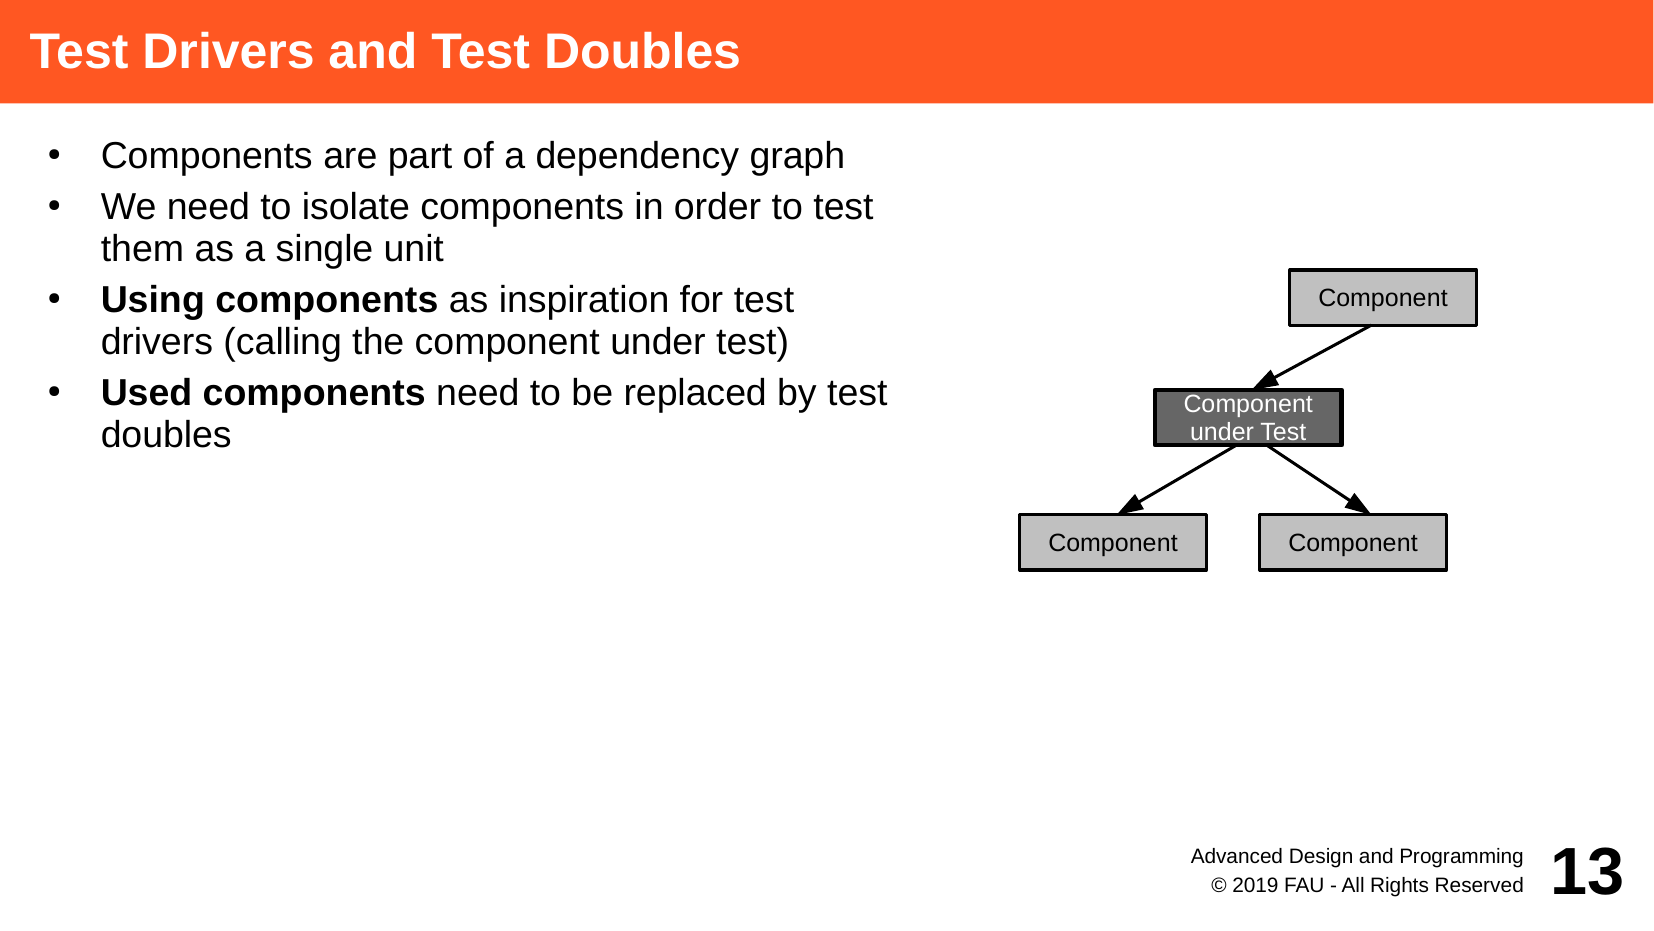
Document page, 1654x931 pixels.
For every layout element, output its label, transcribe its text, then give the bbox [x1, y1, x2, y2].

text_box Component [1289, 270, 1477, 326]
text_box Component under Test [1155, 390, 1342, 446]
text_box Component [1259, 514, 1447, 571]
text_box Component [1019, 514, 1207, 571]
title Test Drivers and Test Doubles [0, 0, 1654, 104]
list Components are part of a dependency graph We need to isolate components in order to test them as a single unit Using components as inspiration for test drivers (calling the component under test) Used components need to be replaced by test doubles [30, 135, 901, 693]
